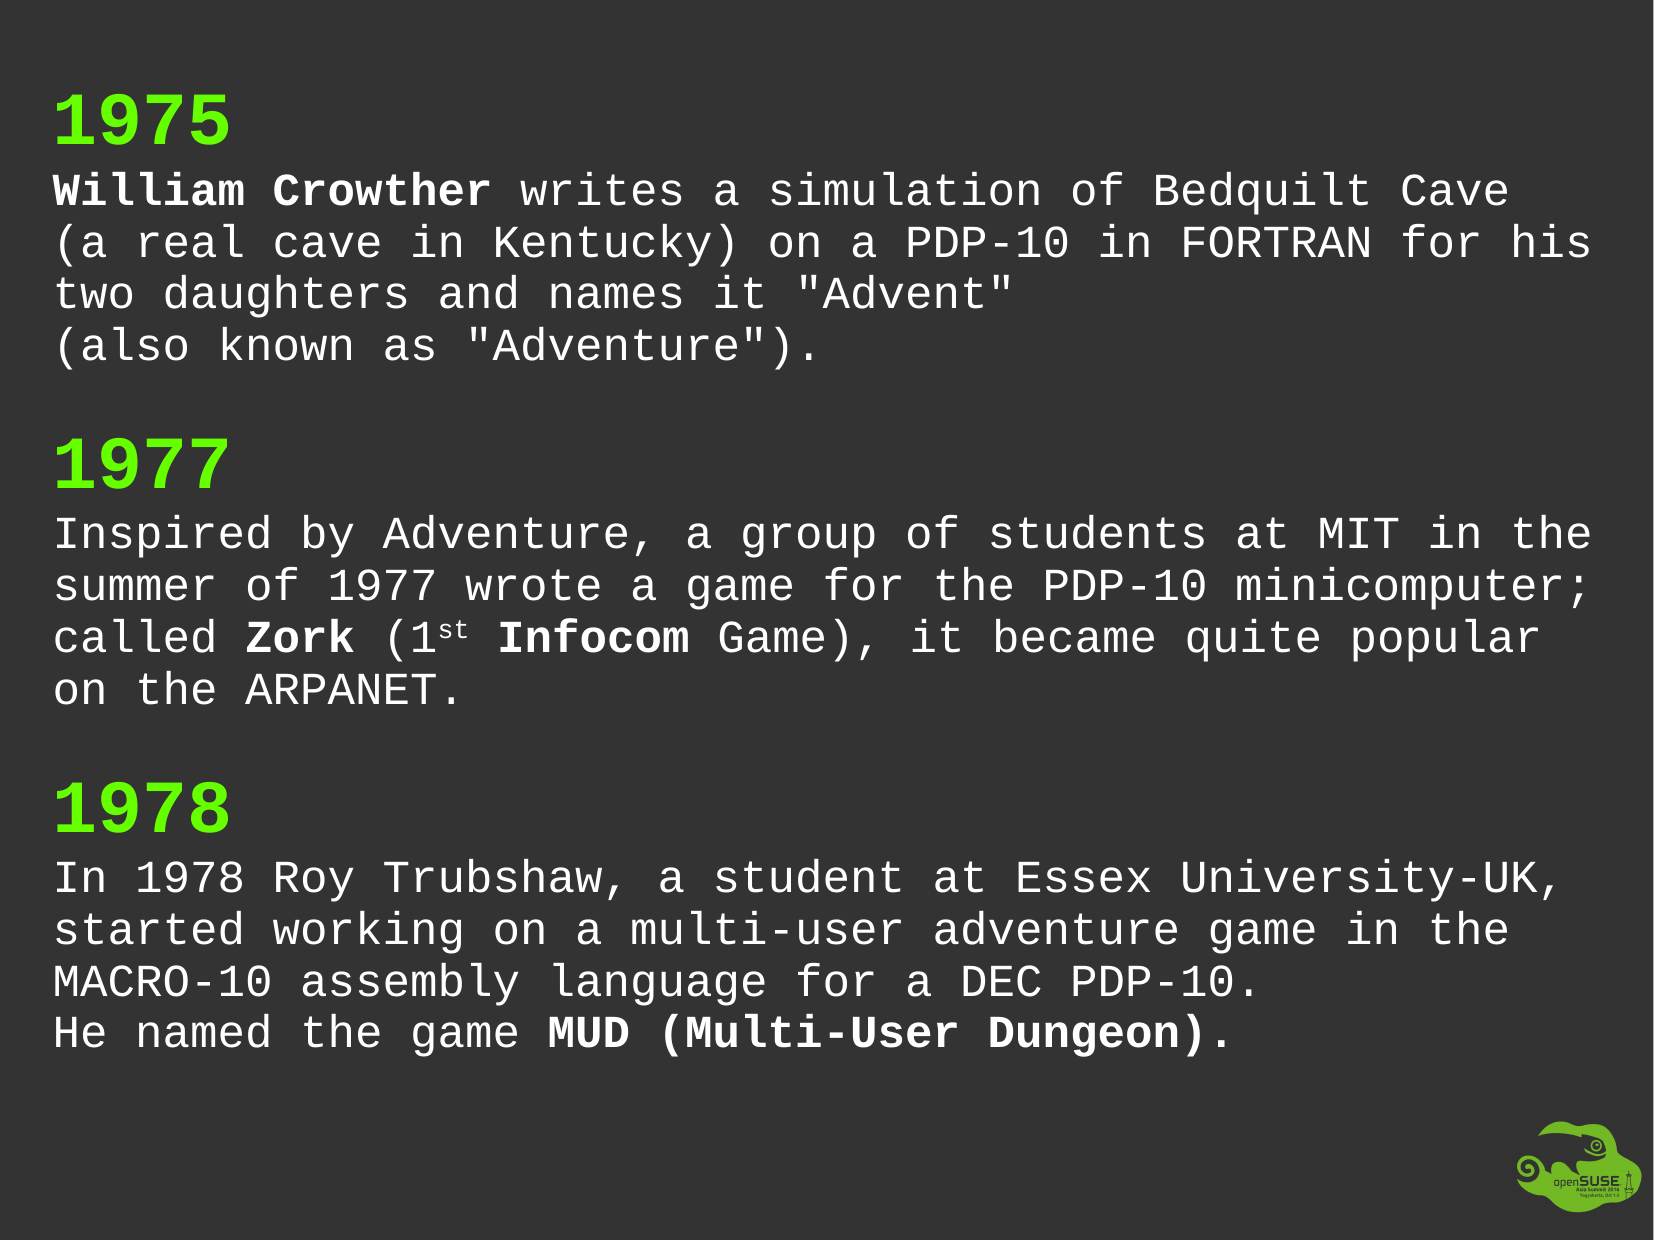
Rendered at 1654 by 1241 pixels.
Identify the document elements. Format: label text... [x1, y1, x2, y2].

picture [1511, 1098, 1647, 1235]
text_box 1975 William Crowther writes a simulation of Bedquilt Cave (a real cave in Kentucky) on a PDP-10 in FORTRAN for his two daughters and names it "Advent" (also known as "Adventure"). 1977 Inspired by Adventure, a group of students at MIT in the summer of 1977 wrote a game for the PDP-10 minicomputer; called Zork (1st Infocom Game), it became quite popular on the ARPANET. 1978 In 1978 Roy Trubshaw, a student at Essex University-UK, started working on a multi-user adventure game in the MACRO-10 assembly language for a DEC PDP-10. He named the game MUD (Multi-User Dungeon). [37, 75, 1636, 1124]
